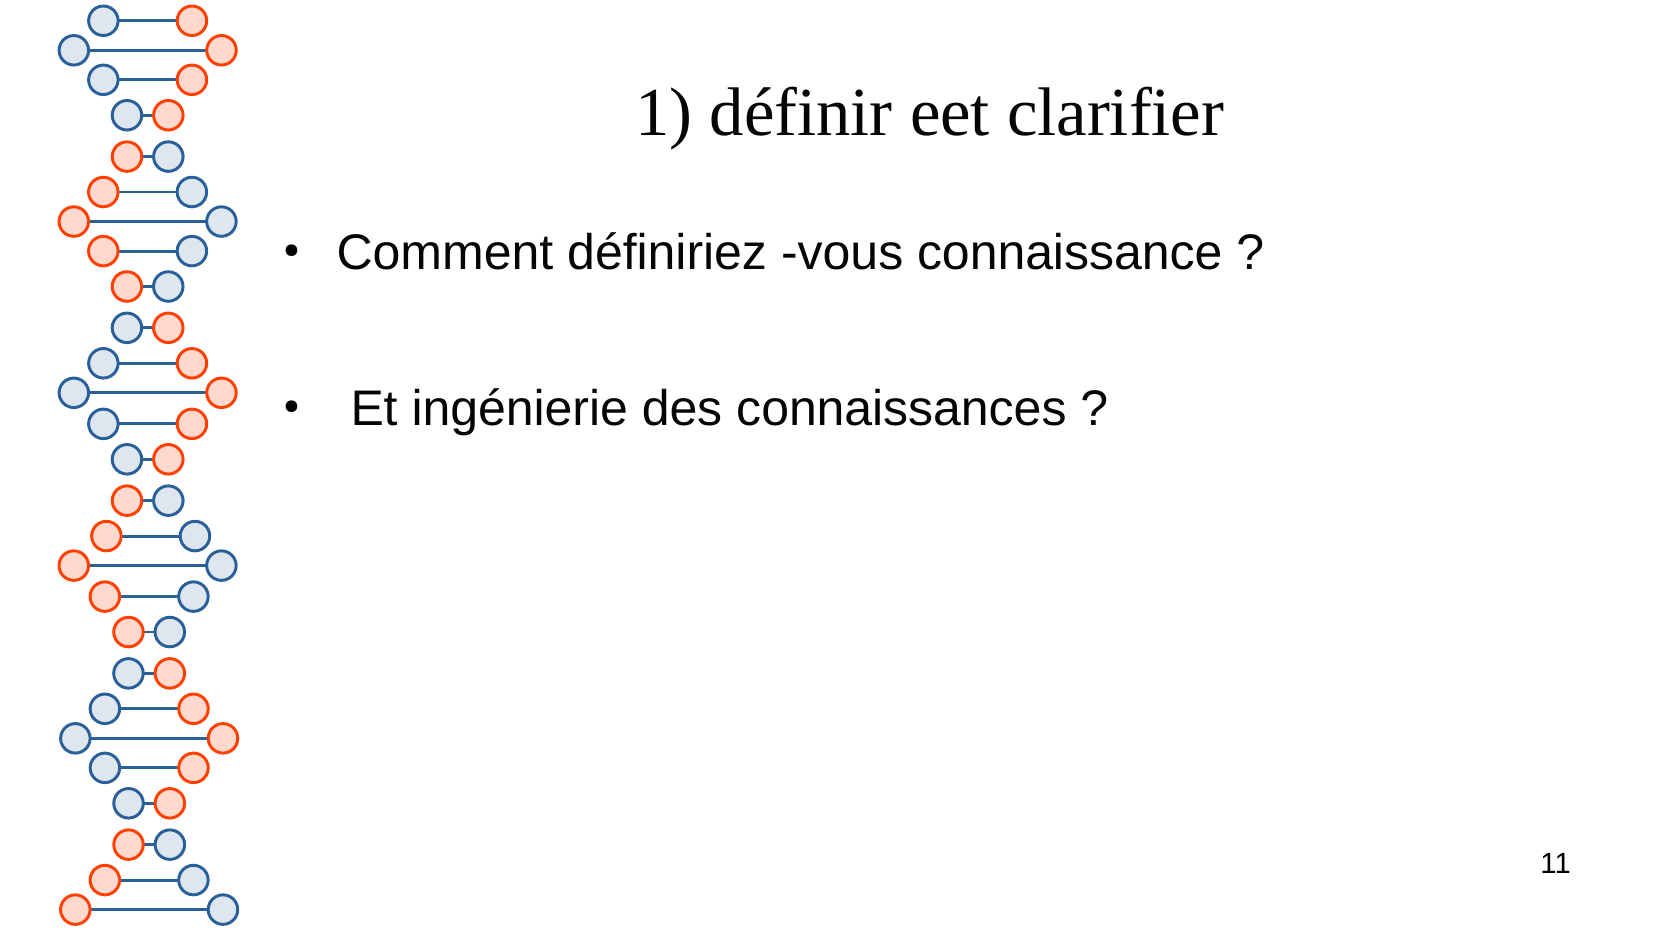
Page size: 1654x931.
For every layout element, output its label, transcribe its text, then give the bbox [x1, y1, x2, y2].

title 1) définir eet clarifier [265, 35, 1595, 189]
list Comment définiriez -vous connaissance ? Et ingénierie des connaissances ? [265, 224, 1595, 764]
